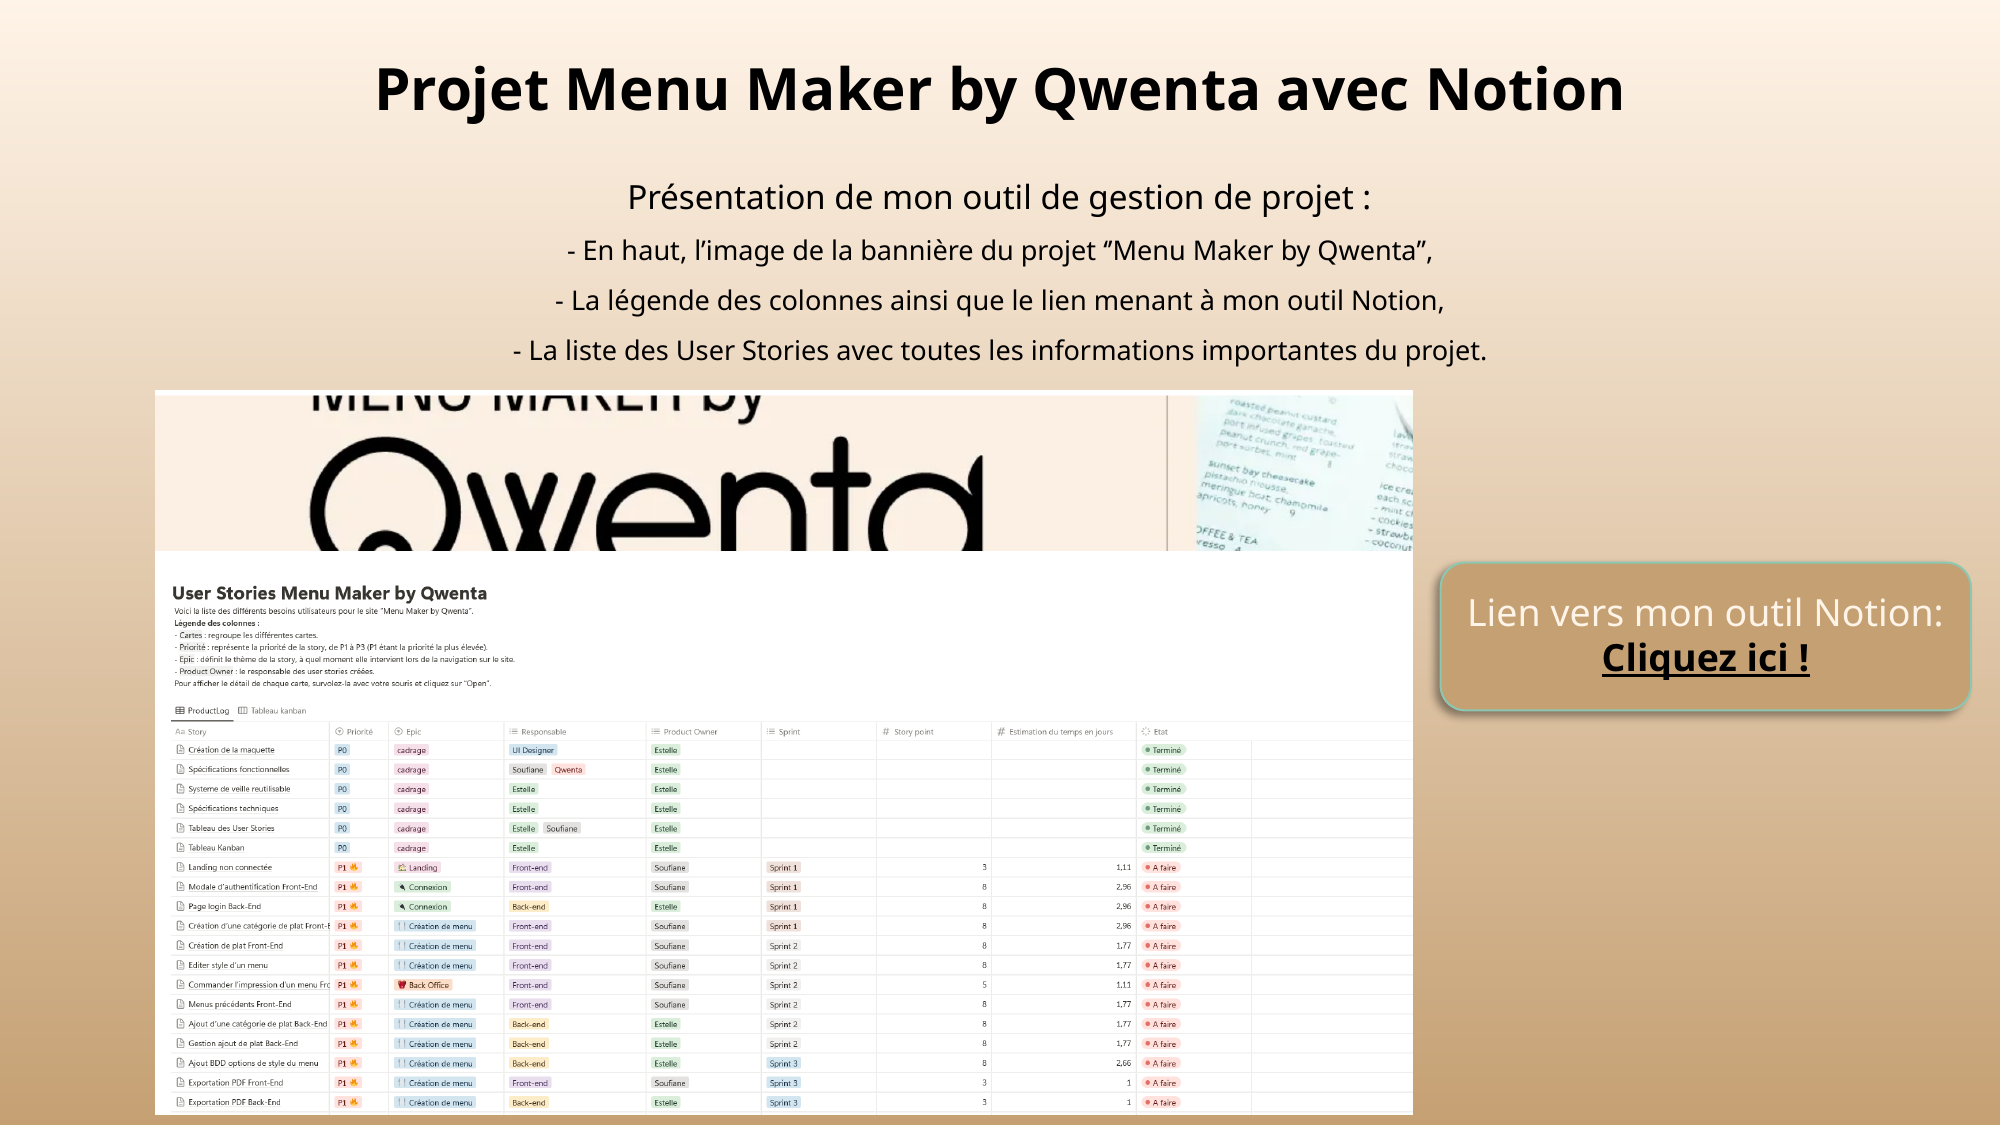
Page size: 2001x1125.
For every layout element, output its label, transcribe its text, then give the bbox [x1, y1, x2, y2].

title Projet Menu Maker by Qwenta avec Notion [249, 25, 1750, 131]
text_box Lien vers mon outil Notion: Cliquez ici ! [1440, 562, 1971, 711]
subtitle Présentation de mon outil de gestion de projet : - En haut, l’image de la bannière du projet ‘’Menu Maker by Qwenta’’, - La légende des colonnes ainsi que le lien menant à mon outil Notion, - La liste des User Stories avec toutes les informations importantes du projet. [249, 173, 1750, 413]
picture [155, 390, 1413, 1115]
